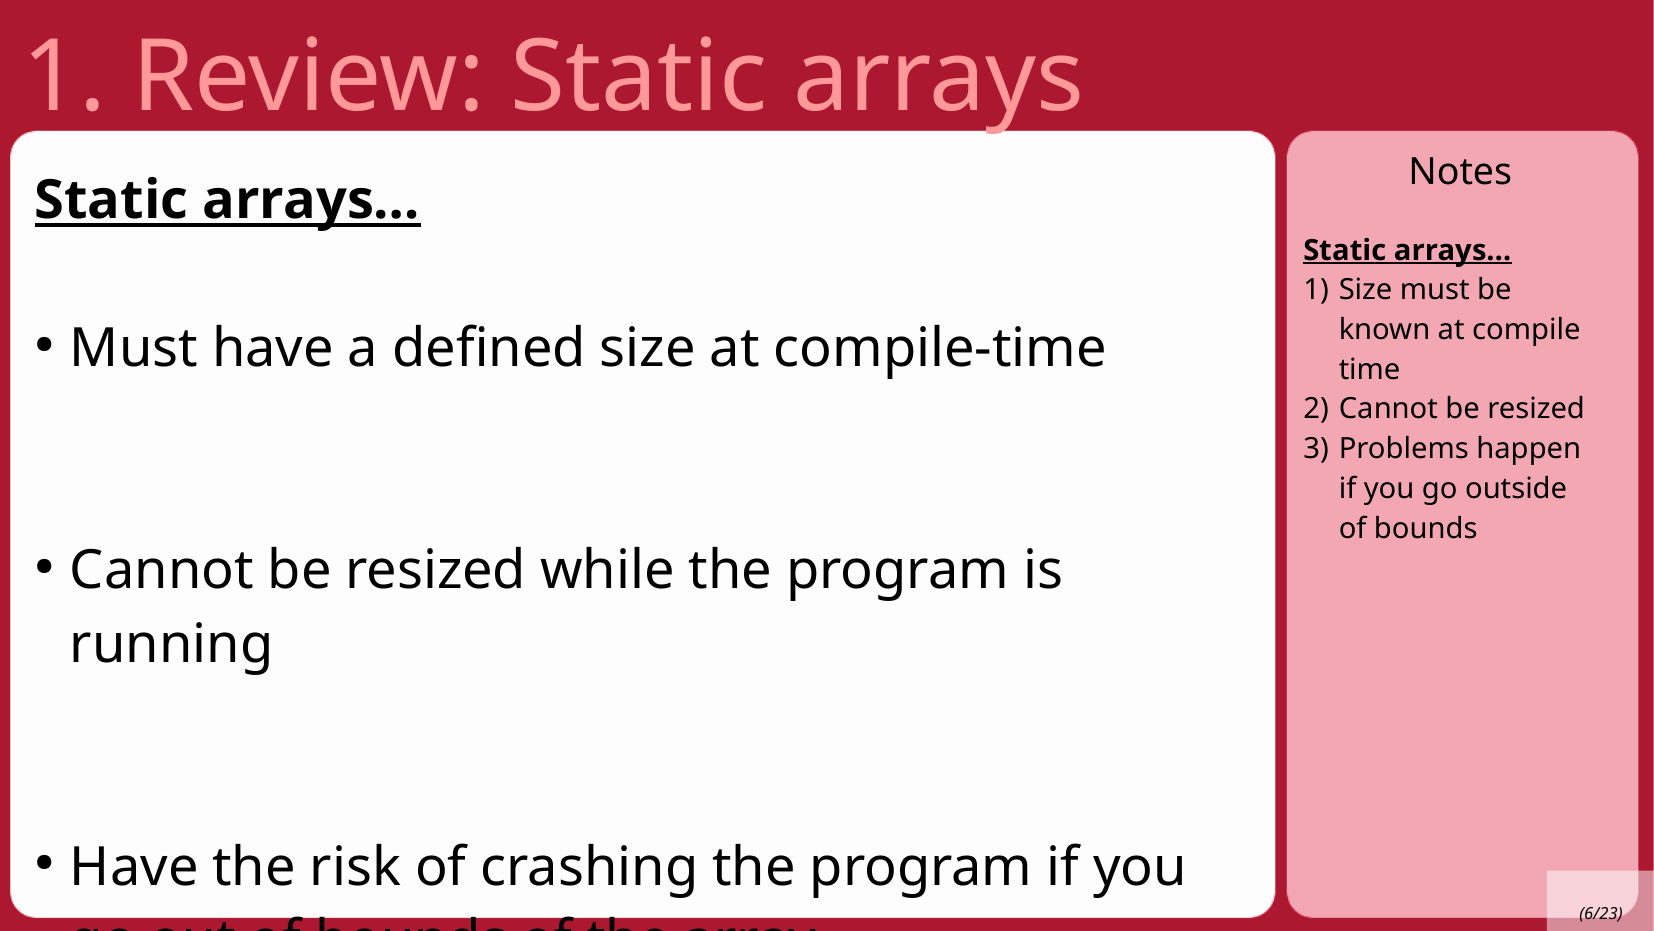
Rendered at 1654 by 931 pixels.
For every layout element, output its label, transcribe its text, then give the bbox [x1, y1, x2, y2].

text_box Notes [1290, 141, 1631, 199]
text_box (<number>/23) [1546, 877, 1654, 931]
picture [0, 0, 1654, 931]
text_box Static arrays… Size must be known at compile time Cannot be resized Problems happen if you go outside of bounds [1288, 221, 1617, 792]
title 1. Review: Static arrays [22, 7, 1511, 136]
text_box Static arrays… Must have a defined size at compile-time Cannot be resized while the program is running Have the risk of crashing the program if you go out of bounds of the array [34, 160, 1248, 769]
